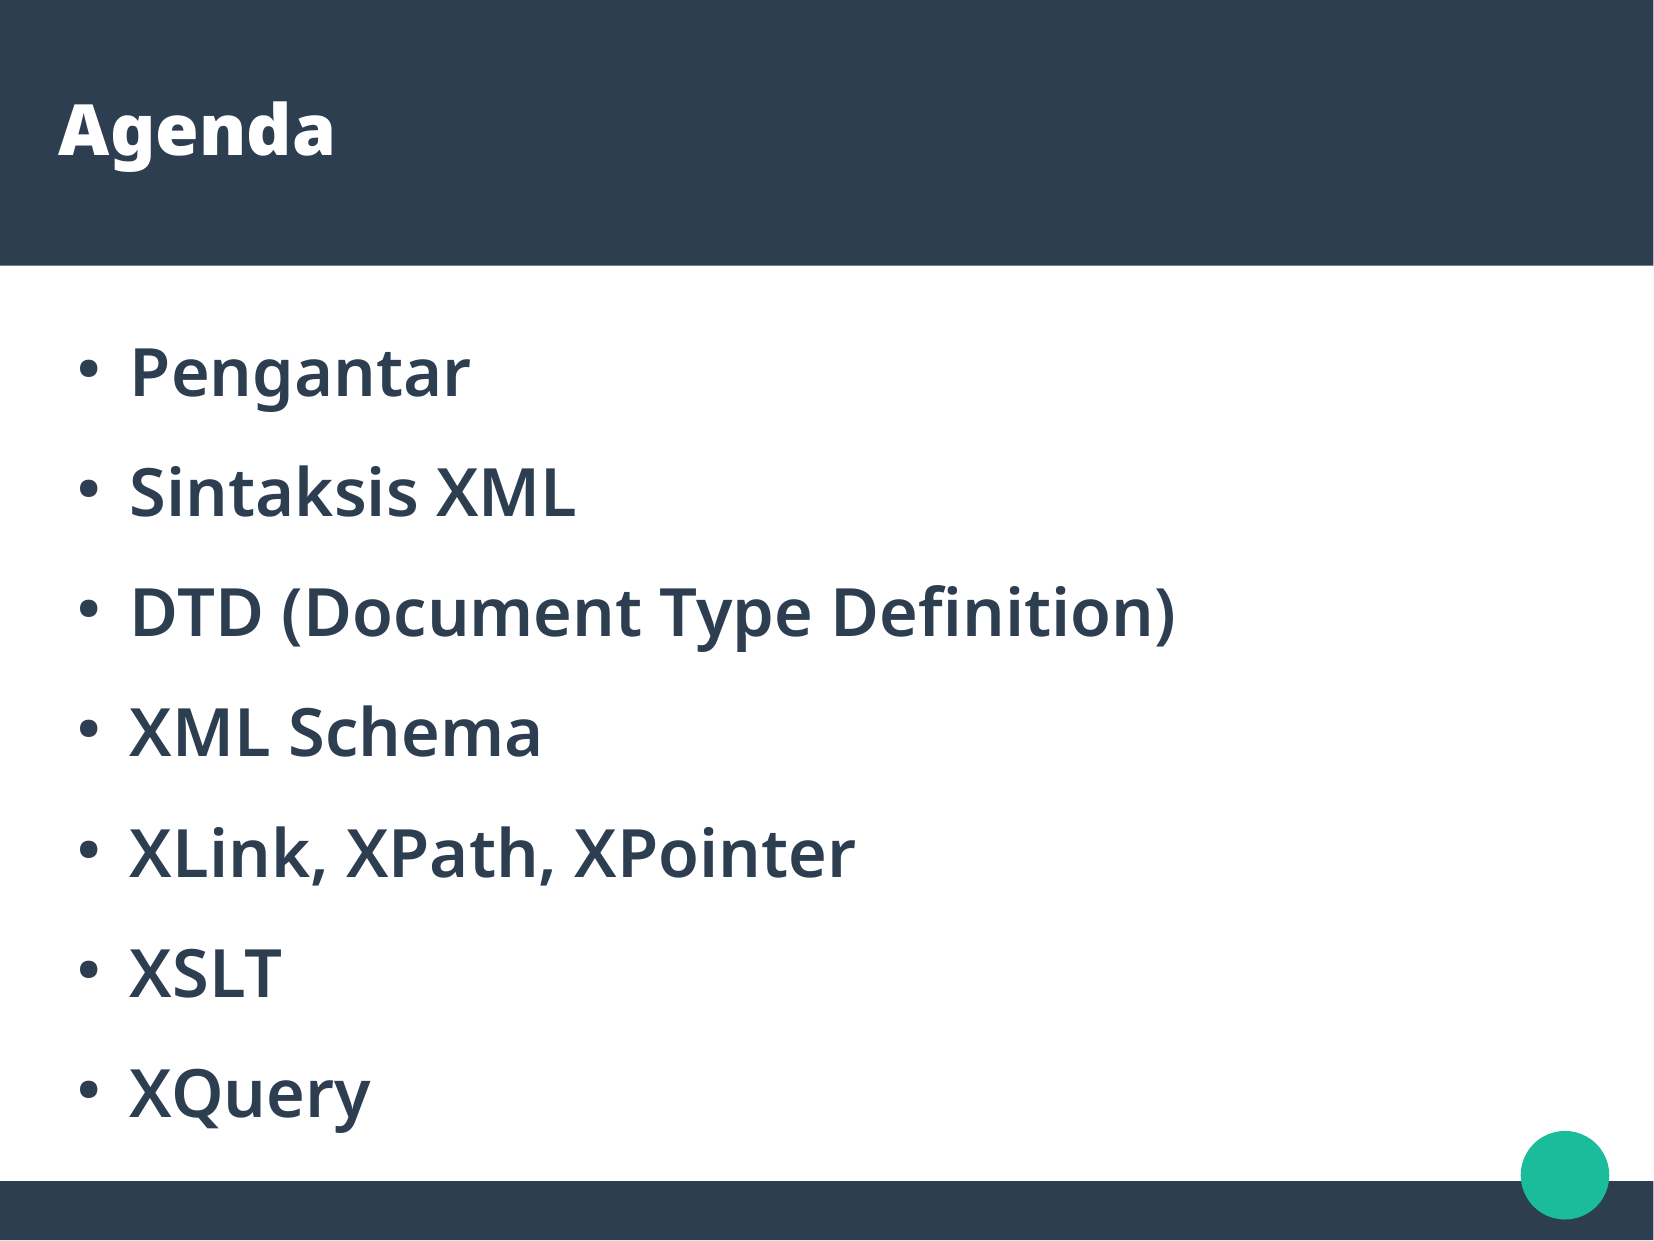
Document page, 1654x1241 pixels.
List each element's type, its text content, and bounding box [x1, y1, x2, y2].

list Pengantar Sintaksis XML DTD (Document Type Definition) XML Schema XLink, XPath, XPointer XSLT XQuery [59, 324, 1595, 1152]
title Agenda [59, 49, 1595, 207]
